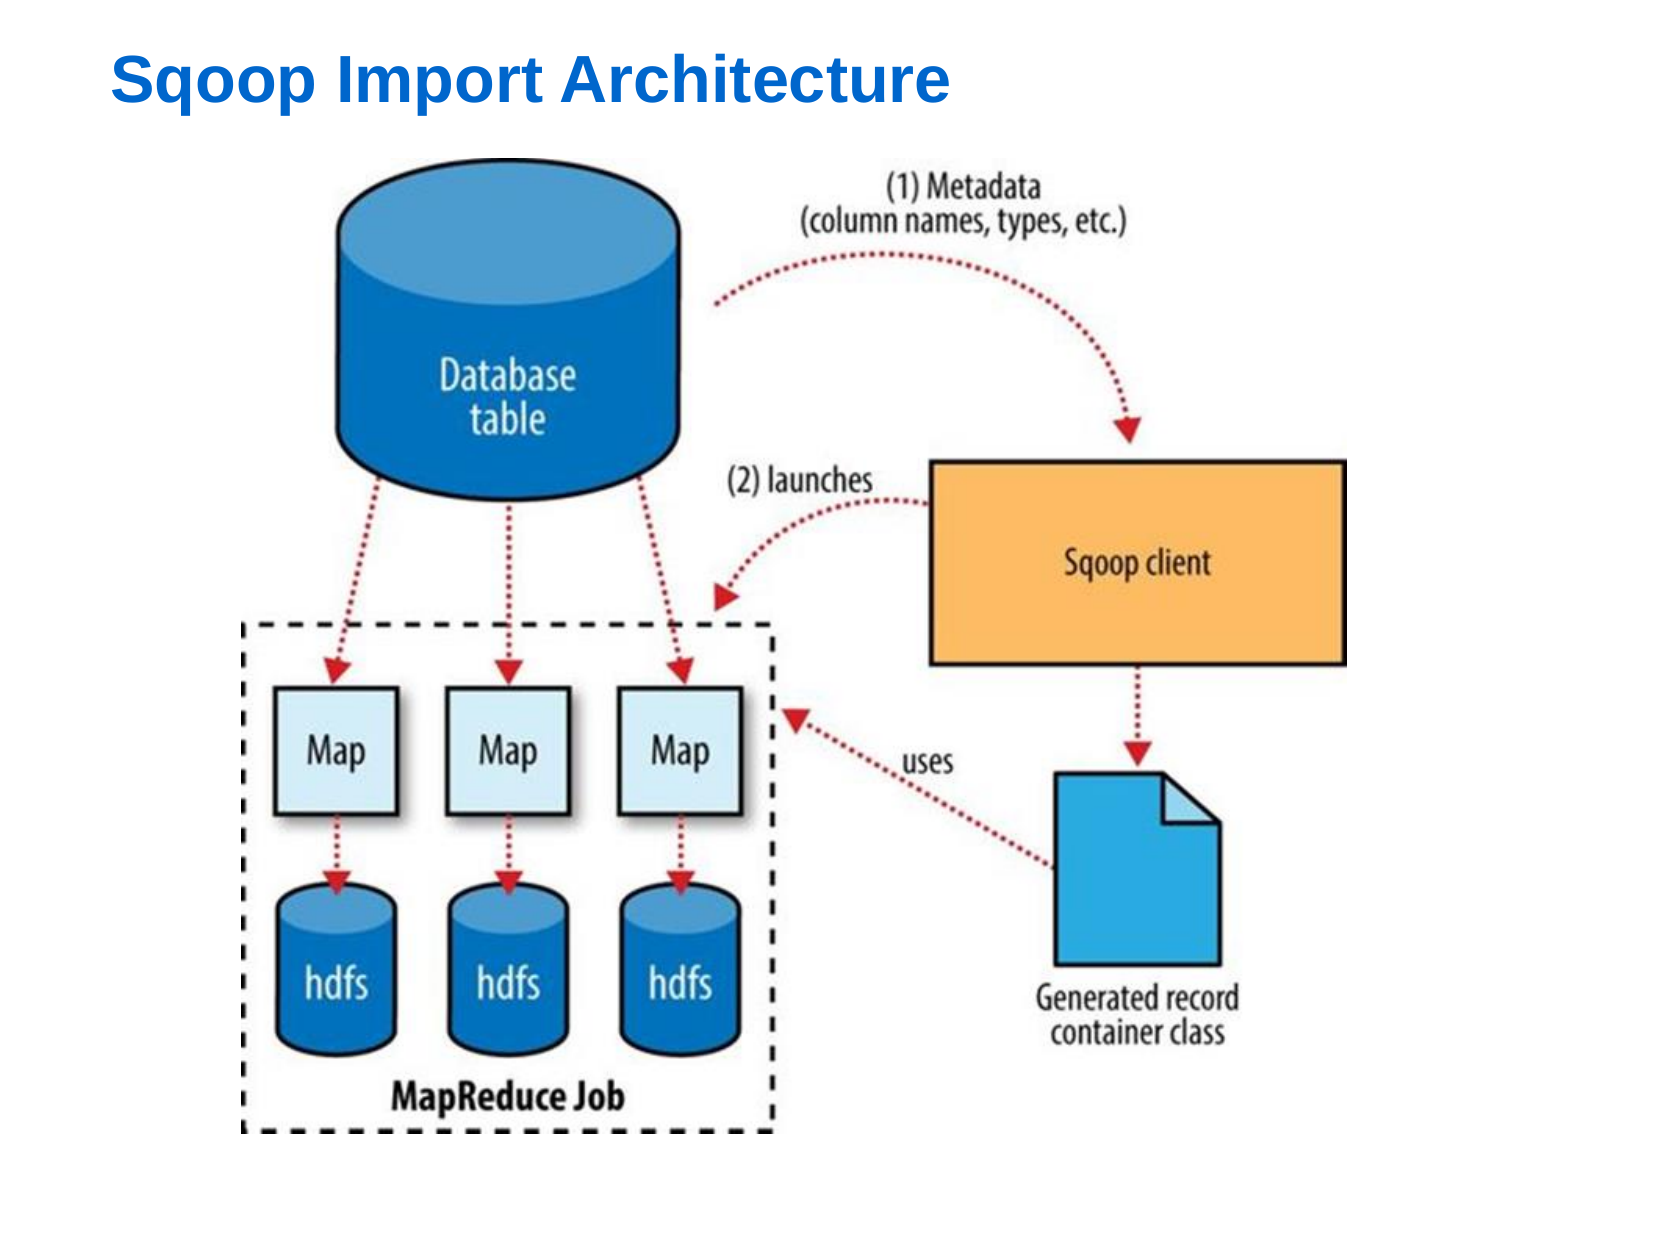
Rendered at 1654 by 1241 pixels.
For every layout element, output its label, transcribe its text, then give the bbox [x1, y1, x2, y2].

picture [241, 158, 1347, 1134]
title Sqoop Import Architecture [0, 0, 1276, 184]
